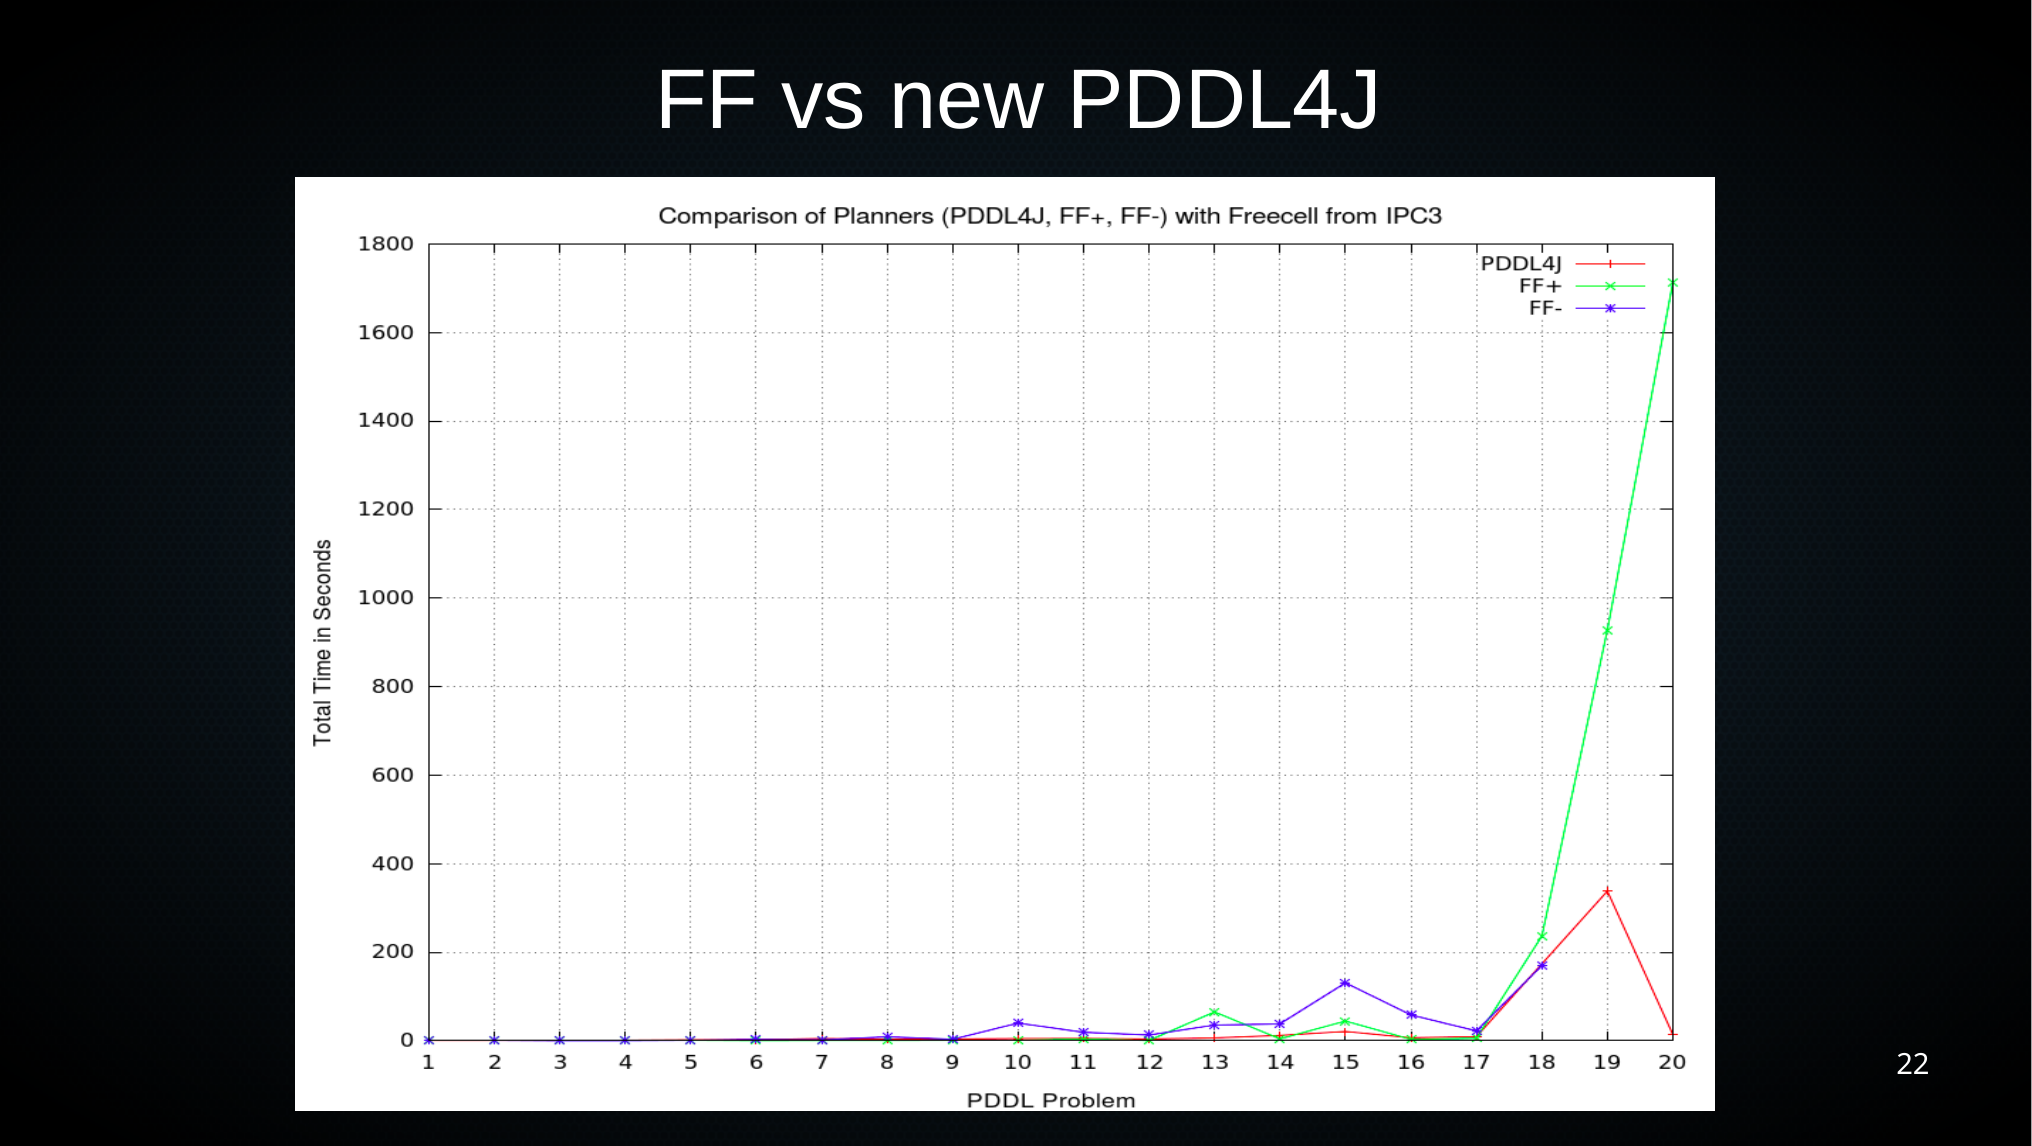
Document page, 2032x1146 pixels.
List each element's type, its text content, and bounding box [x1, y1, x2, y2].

title FF vs new PDDL4J [105, 3, 1934, 196]
picture [0, 0, 2032, 1146]
